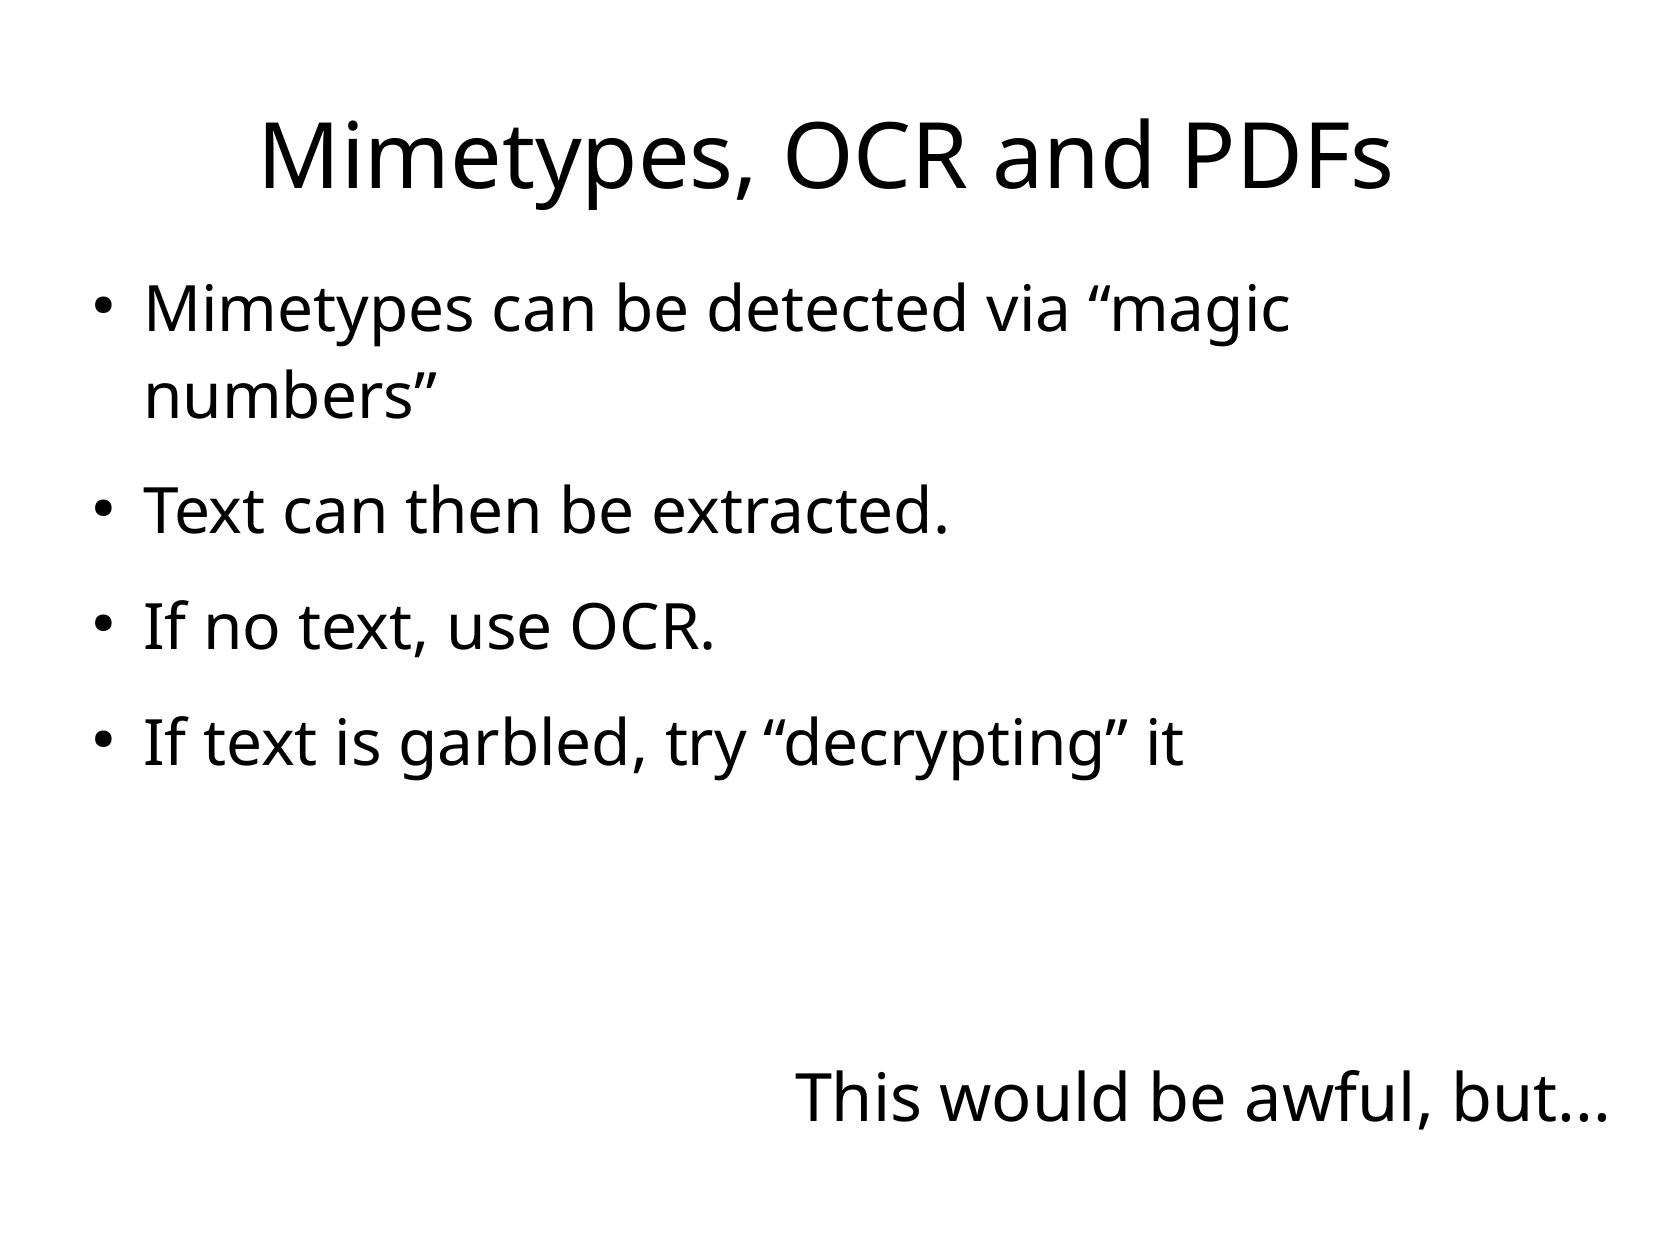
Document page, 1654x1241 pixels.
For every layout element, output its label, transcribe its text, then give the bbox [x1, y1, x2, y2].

list Mimetypes can be detected via “magic numbers” Text can then be extracted. If no text, use OCR. If text is garbled, try “decrypting” it [75, 262, 1564, 788]
title Mimetypes, OCR and PDFs [82, 56, 1571, 250]
list This would be awful, but... [124, 1050, 1613, 1163]
